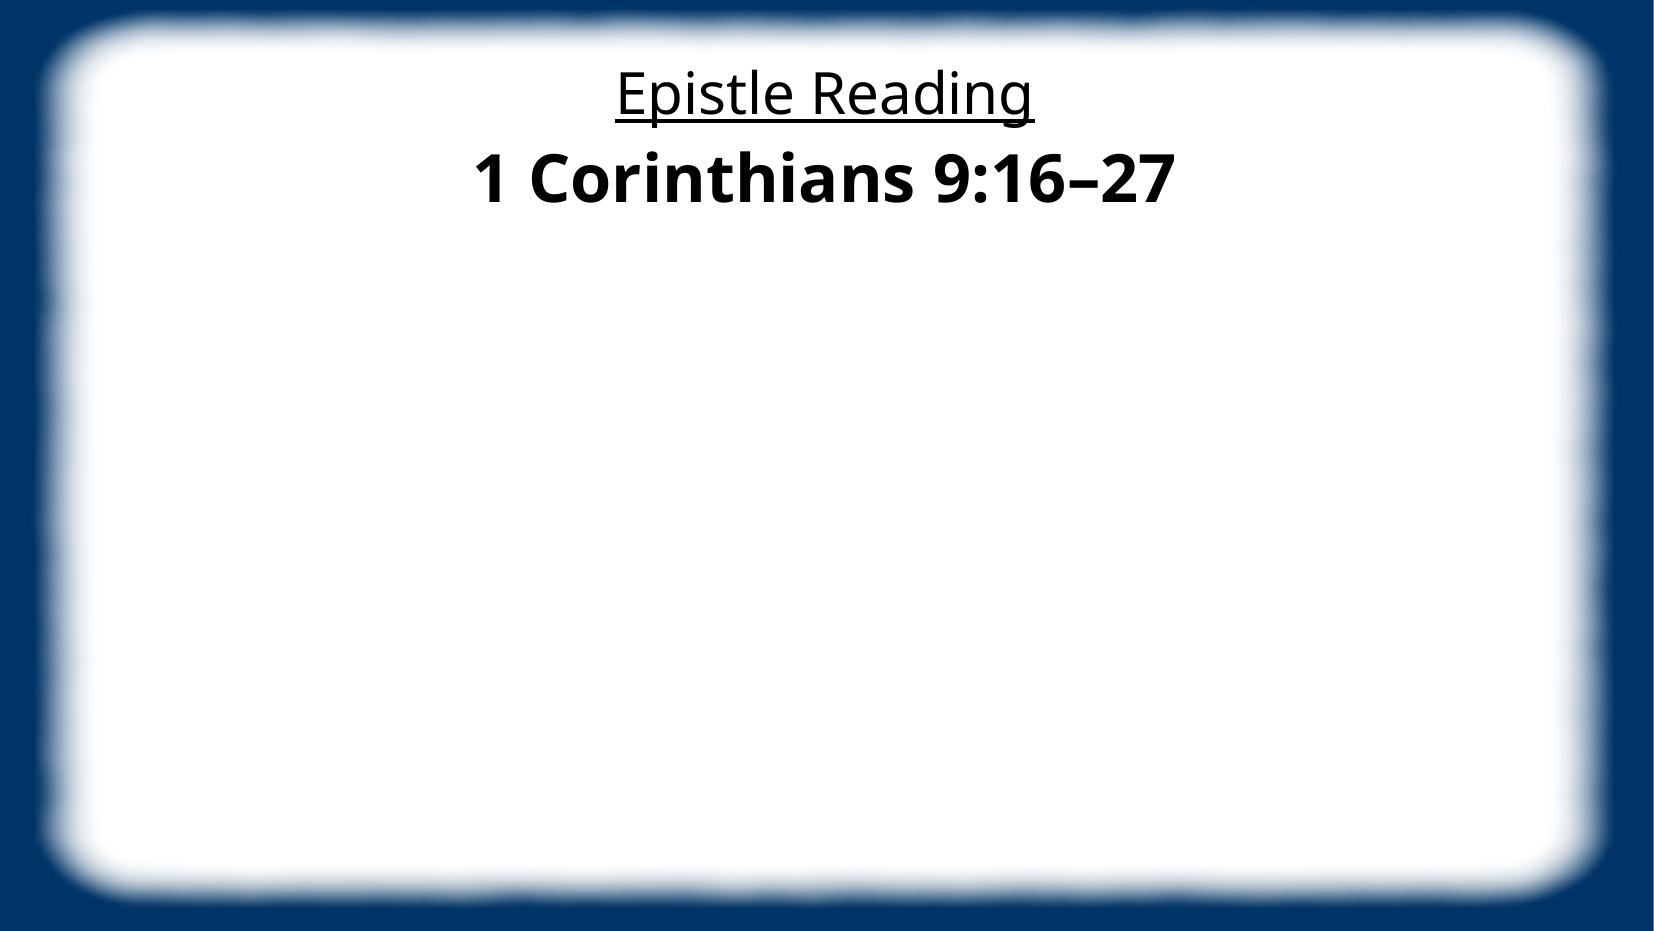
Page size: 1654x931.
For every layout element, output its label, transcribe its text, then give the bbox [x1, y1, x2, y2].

picture [0, 0, 1654, 931]
text_box Epistle Reading 1 Corinthians 9:16–27 [105, 45, 1546, 226]
